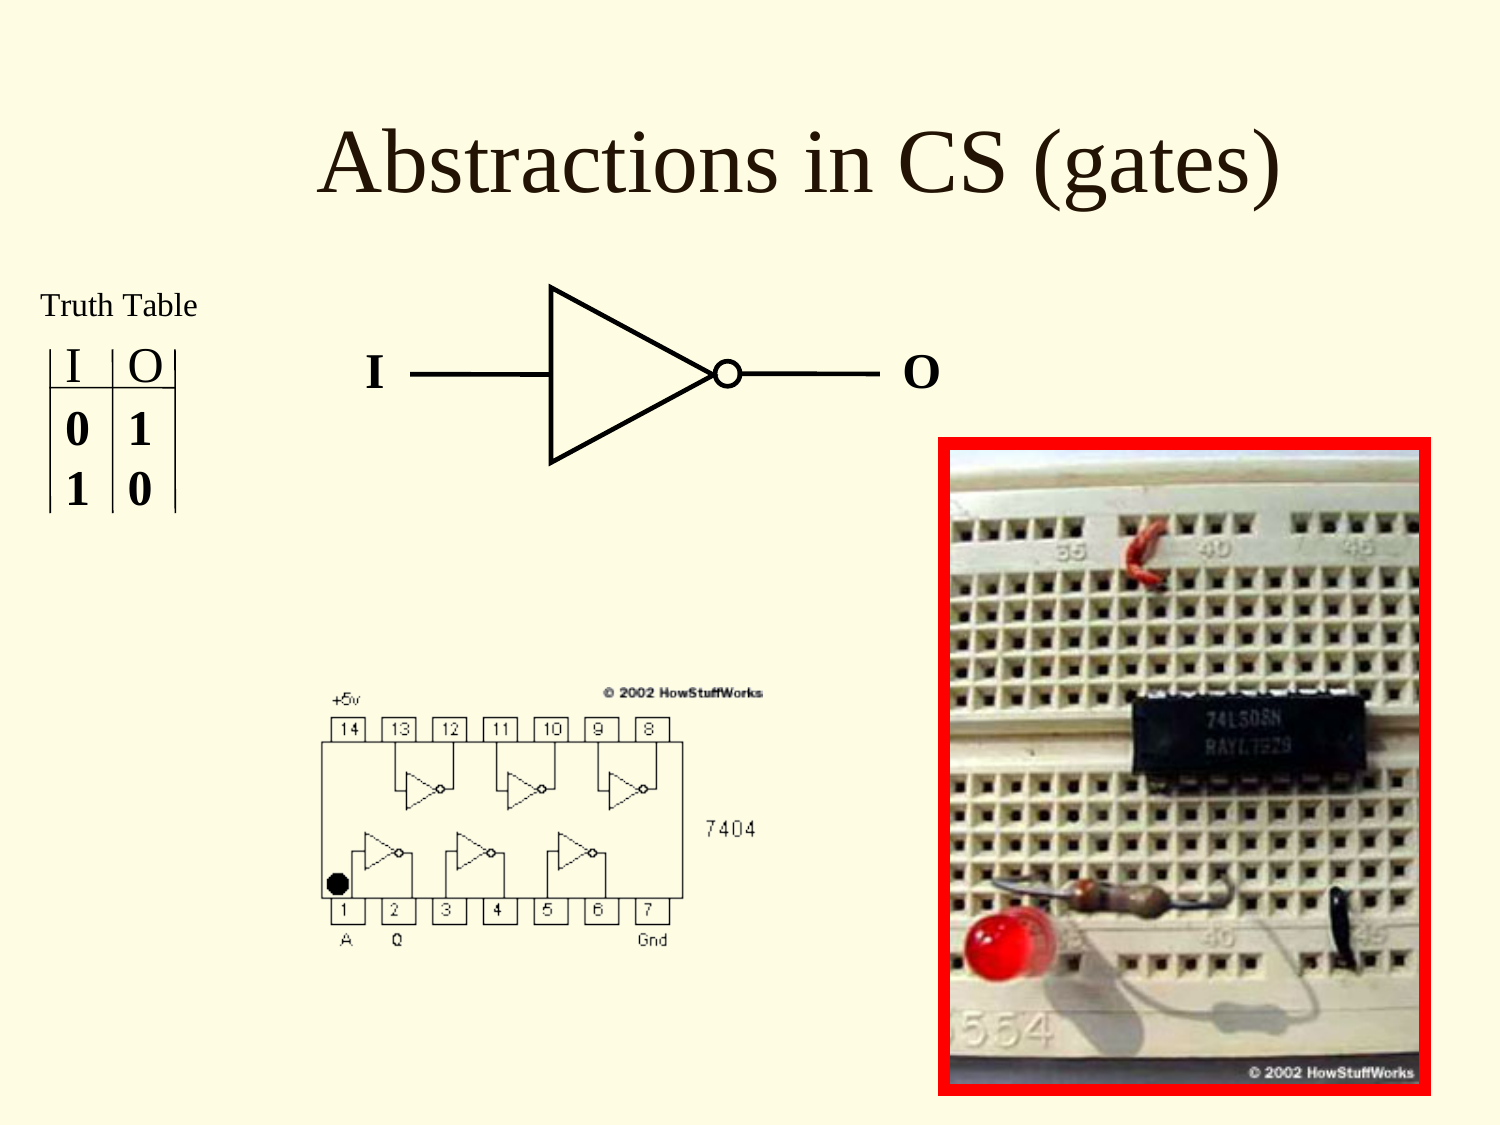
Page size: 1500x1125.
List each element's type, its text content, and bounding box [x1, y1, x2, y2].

text_box I [350, 330, 400, 406]
text_box O [887, 330, 957, 406]
picture [950, 450, 1419, 1084]
text_box Truth Table [25, 274, 214, 331]
text_box I [50, 331, 97, 387]
text_box O [112, 331, 179, 401]
title Abstractions in CS (gates)‏ [174, 62, 1425, 250]
picture [312, 687, 763, 956]
text_box 1 0 [112, 387, 168, 583]
text_box 0 1 [50, 387, 105, 583]
